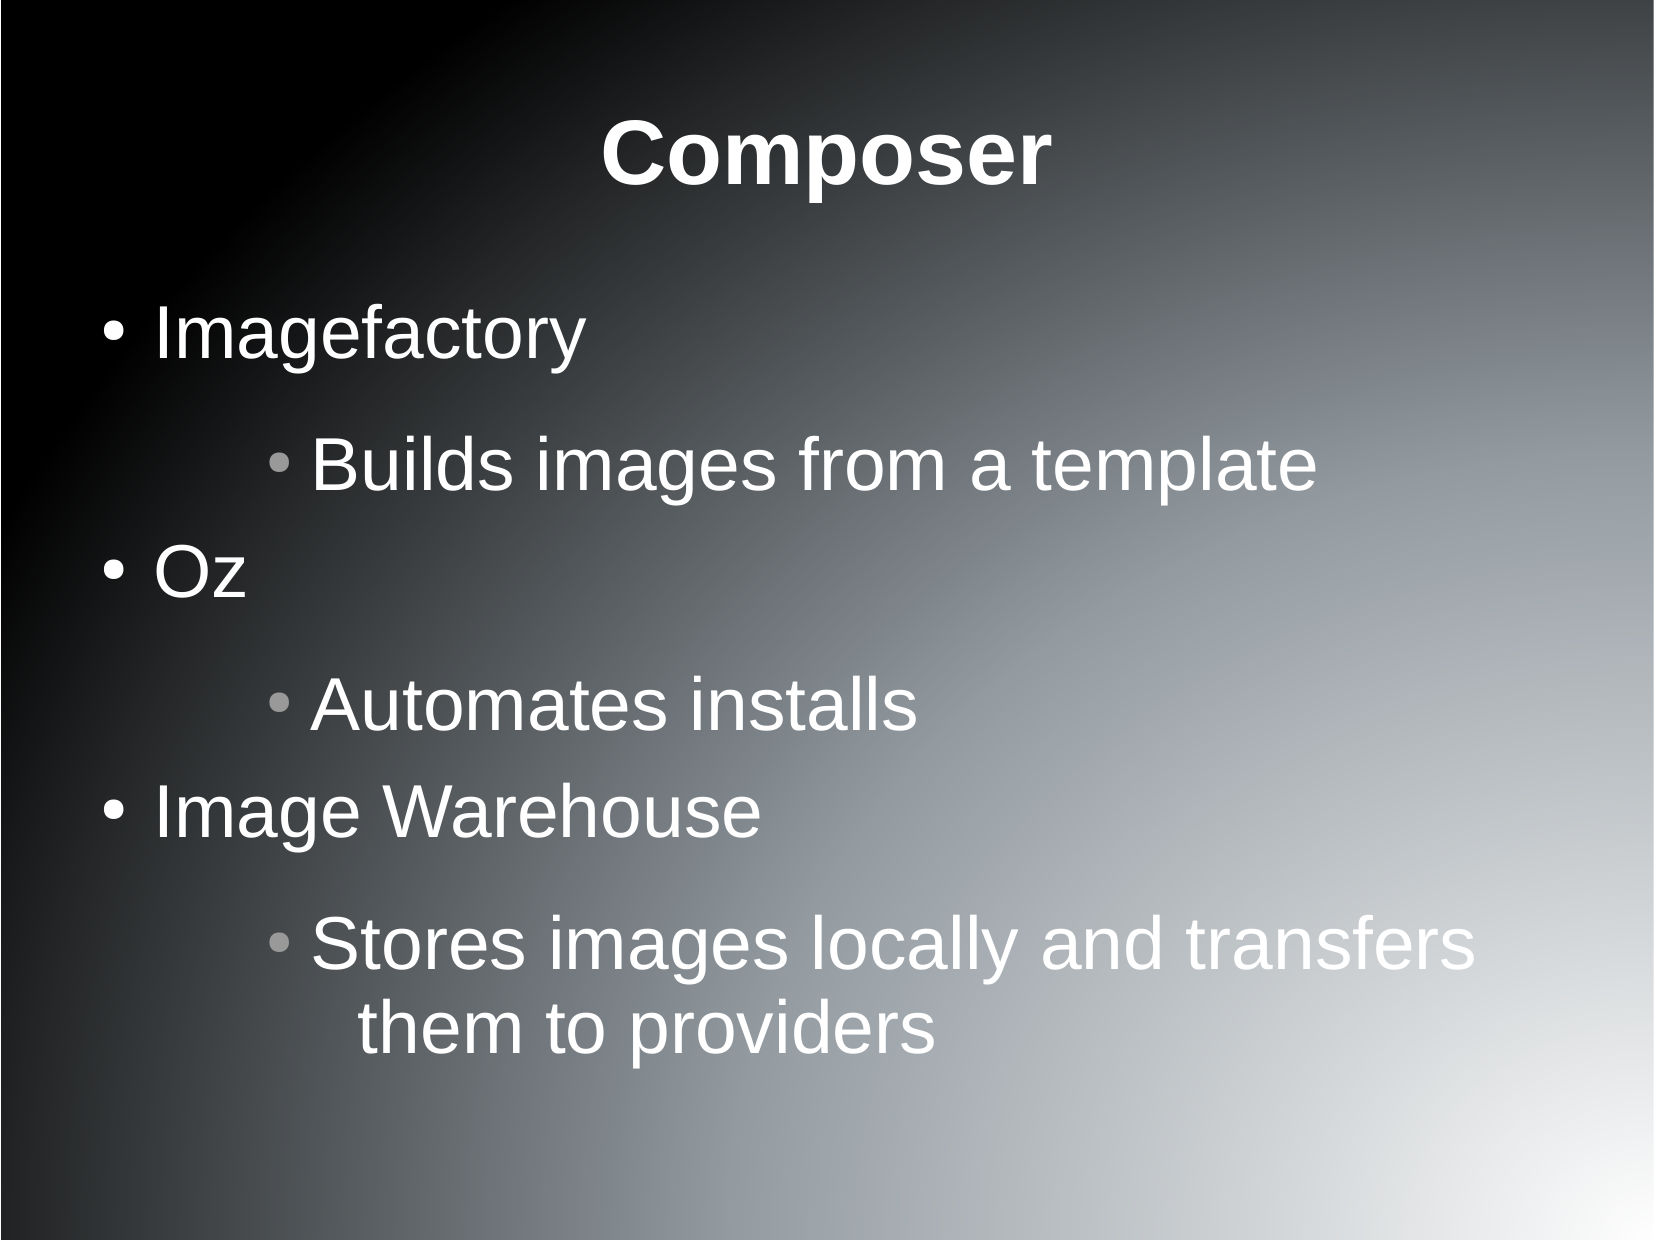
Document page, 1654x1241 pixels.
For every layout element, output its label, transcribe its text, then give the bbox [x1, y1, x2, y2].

title Composer [82, 49, 1571, 257]
list Imagefactory Builds images from a template Oz Automates installs Image Warehouse Stores images locally and transfers them to providers [82, 290, 1571, 1109]
picture [1, 0, 1654, 1240]
